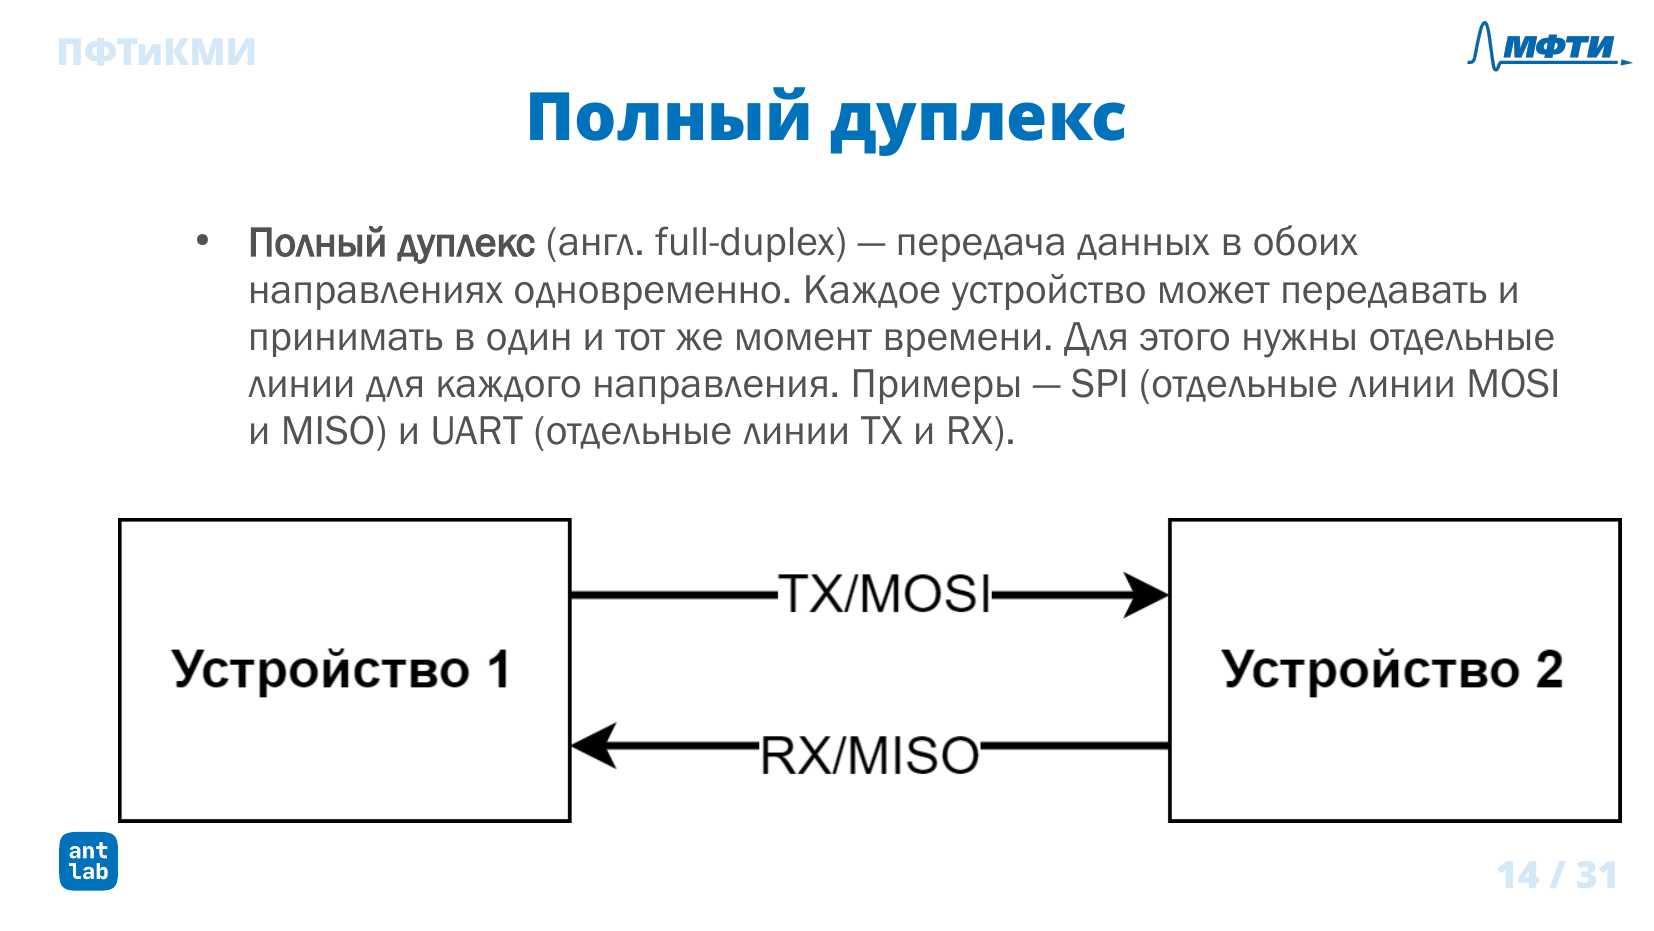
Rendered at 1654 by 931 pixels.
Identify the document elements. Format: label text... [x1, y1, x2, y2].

picture [118, 518, 1622, 823]
list Полный дуплекс (англ. full-duplex) — передача данных в обоих направлениях одновременно. Каждое устройство может передавать и принимать в один и тот же момент времени. Для этого нужны отдельные линии для каждого направления. Примеры — SPI (отдельные линии MOSI и MISO) и UART (отдельные линии TX и RX). [177, 217, 1571, 502]
title Полный дуплекс [82, 20, 1571, 209]
picture [1446, 0, 1654, 93]
